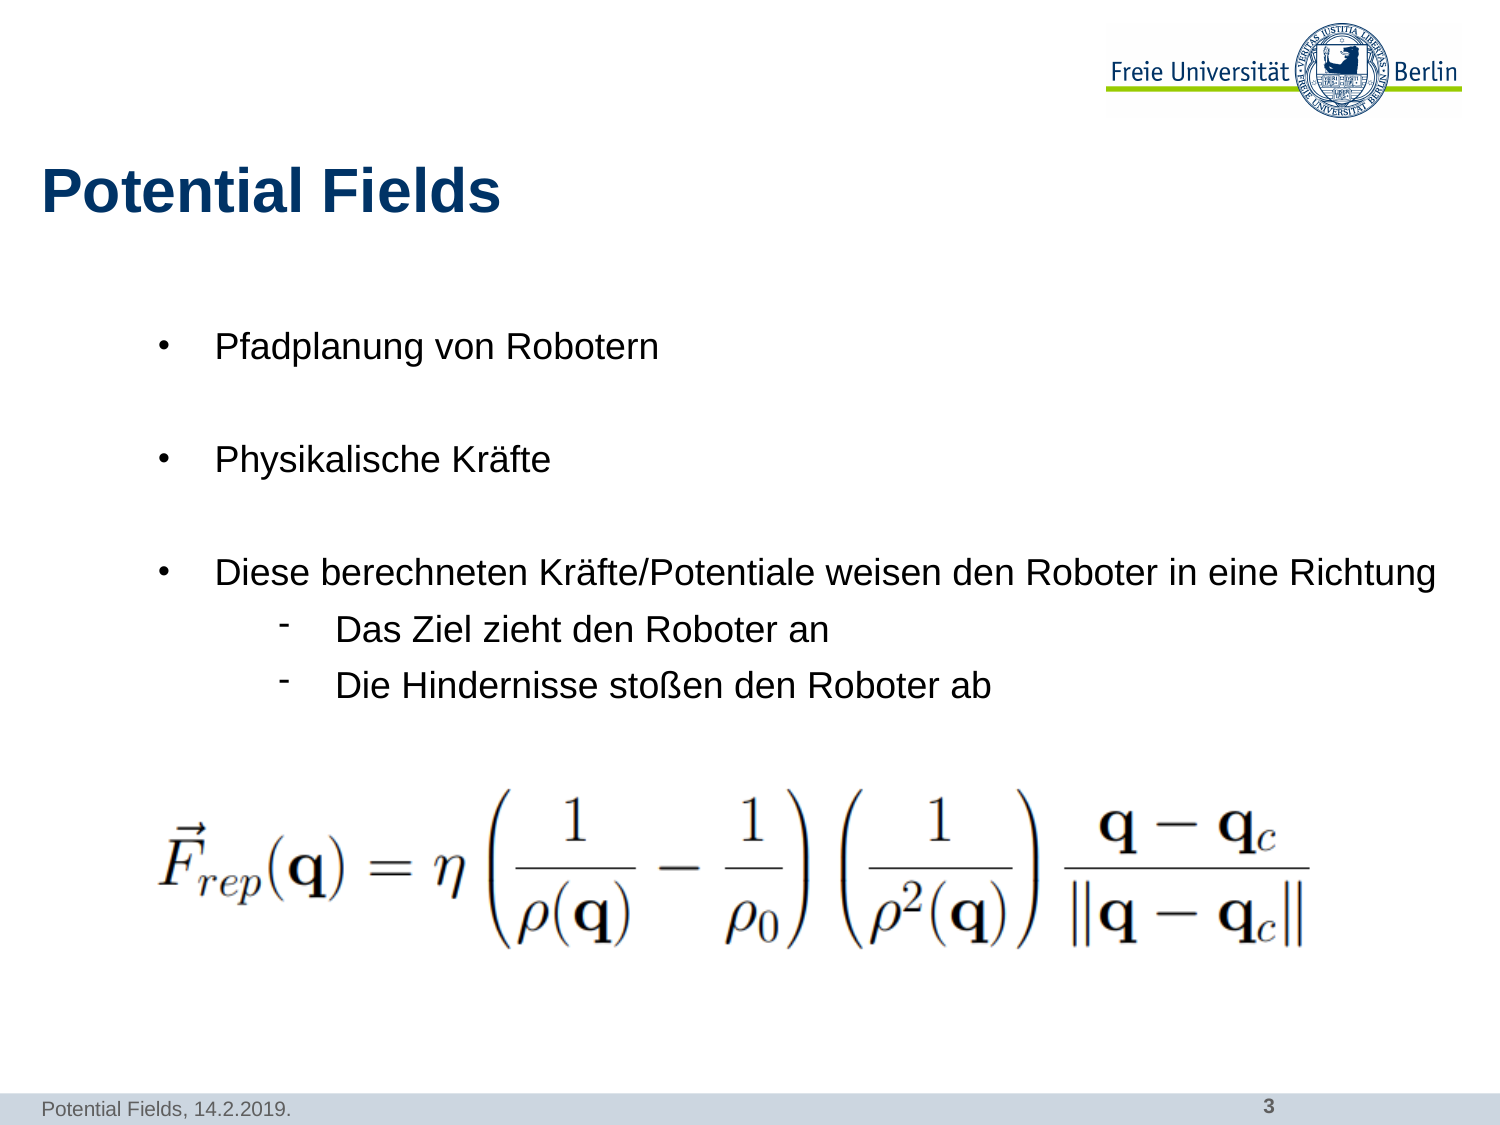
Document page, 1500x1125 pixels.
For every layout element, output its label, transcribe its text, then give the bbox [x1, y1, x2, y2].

picture [150, 758, 1349, 991]
picture [1106, 23, 1462, 118]
title Potential Fields [41, 149, 1460, 221]
list Pfadplanung von Robotern Physikalische Kräfte Diese berechneten Kräfte/Potentiale weisen den Roboter in eine Richtung Das Ziel zieht den Roboter an Die Hindernisse stoßen den Roboter ab [41, 265, 1460, 919]
